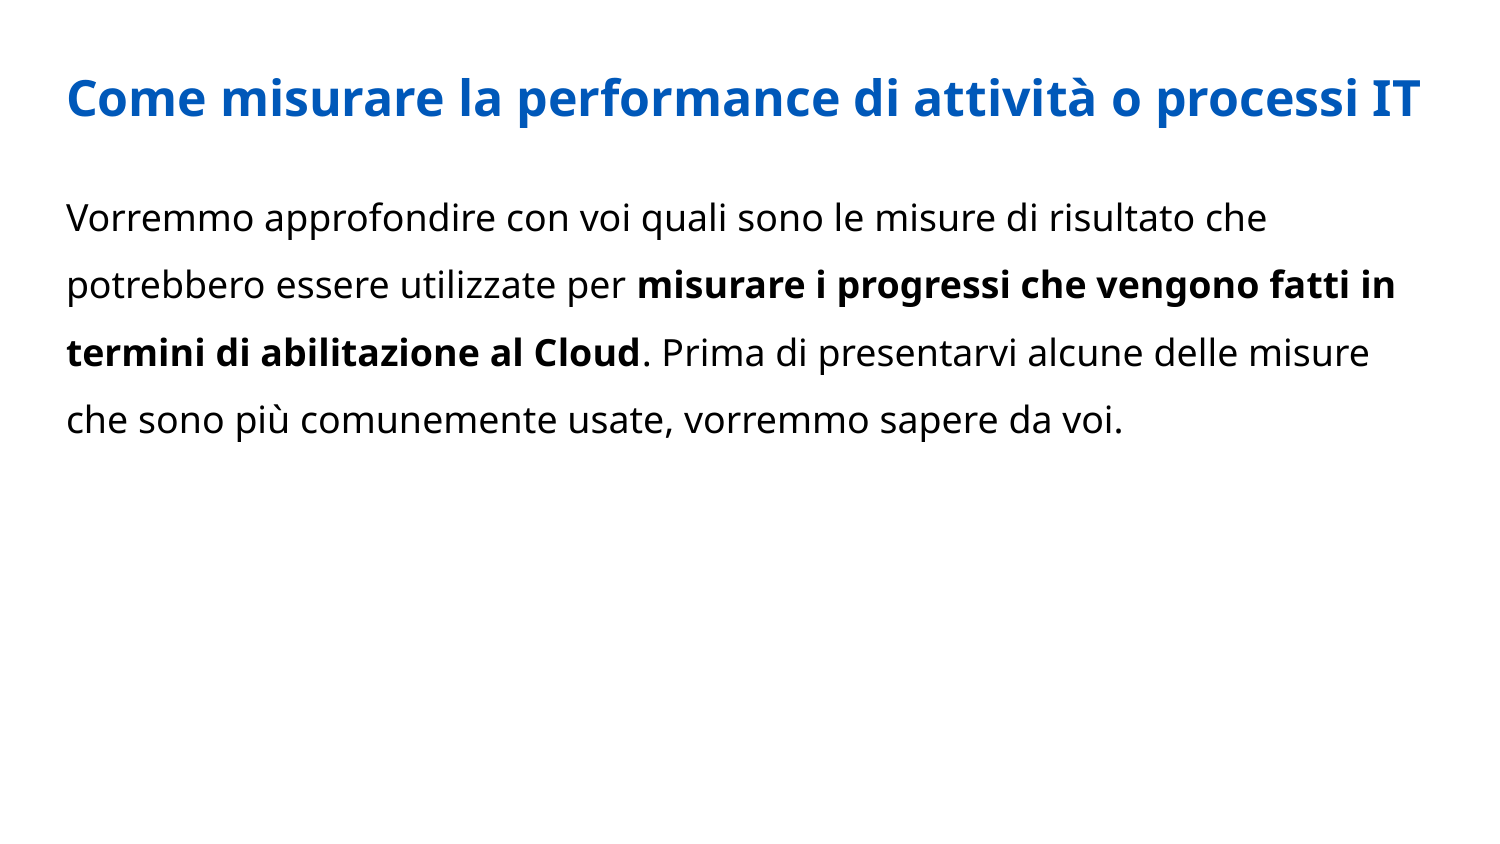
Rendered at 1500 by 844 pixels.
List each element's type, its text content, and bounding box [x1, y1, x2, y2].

text_box Vorremmo approfondire con voi quali sono le misure di risultato che potrebbero essere utilizzate per misurare i progressi che vengono fatti in termini di abilitazione al Cloud. Prima di presentarvi alcune delle misure che sono più comunemente usate, vorremmo sapere da voi. [51, 156, 1432, 797]
title Come misurare la performance di attività o processi IT [51, 51, 1449, 146]
